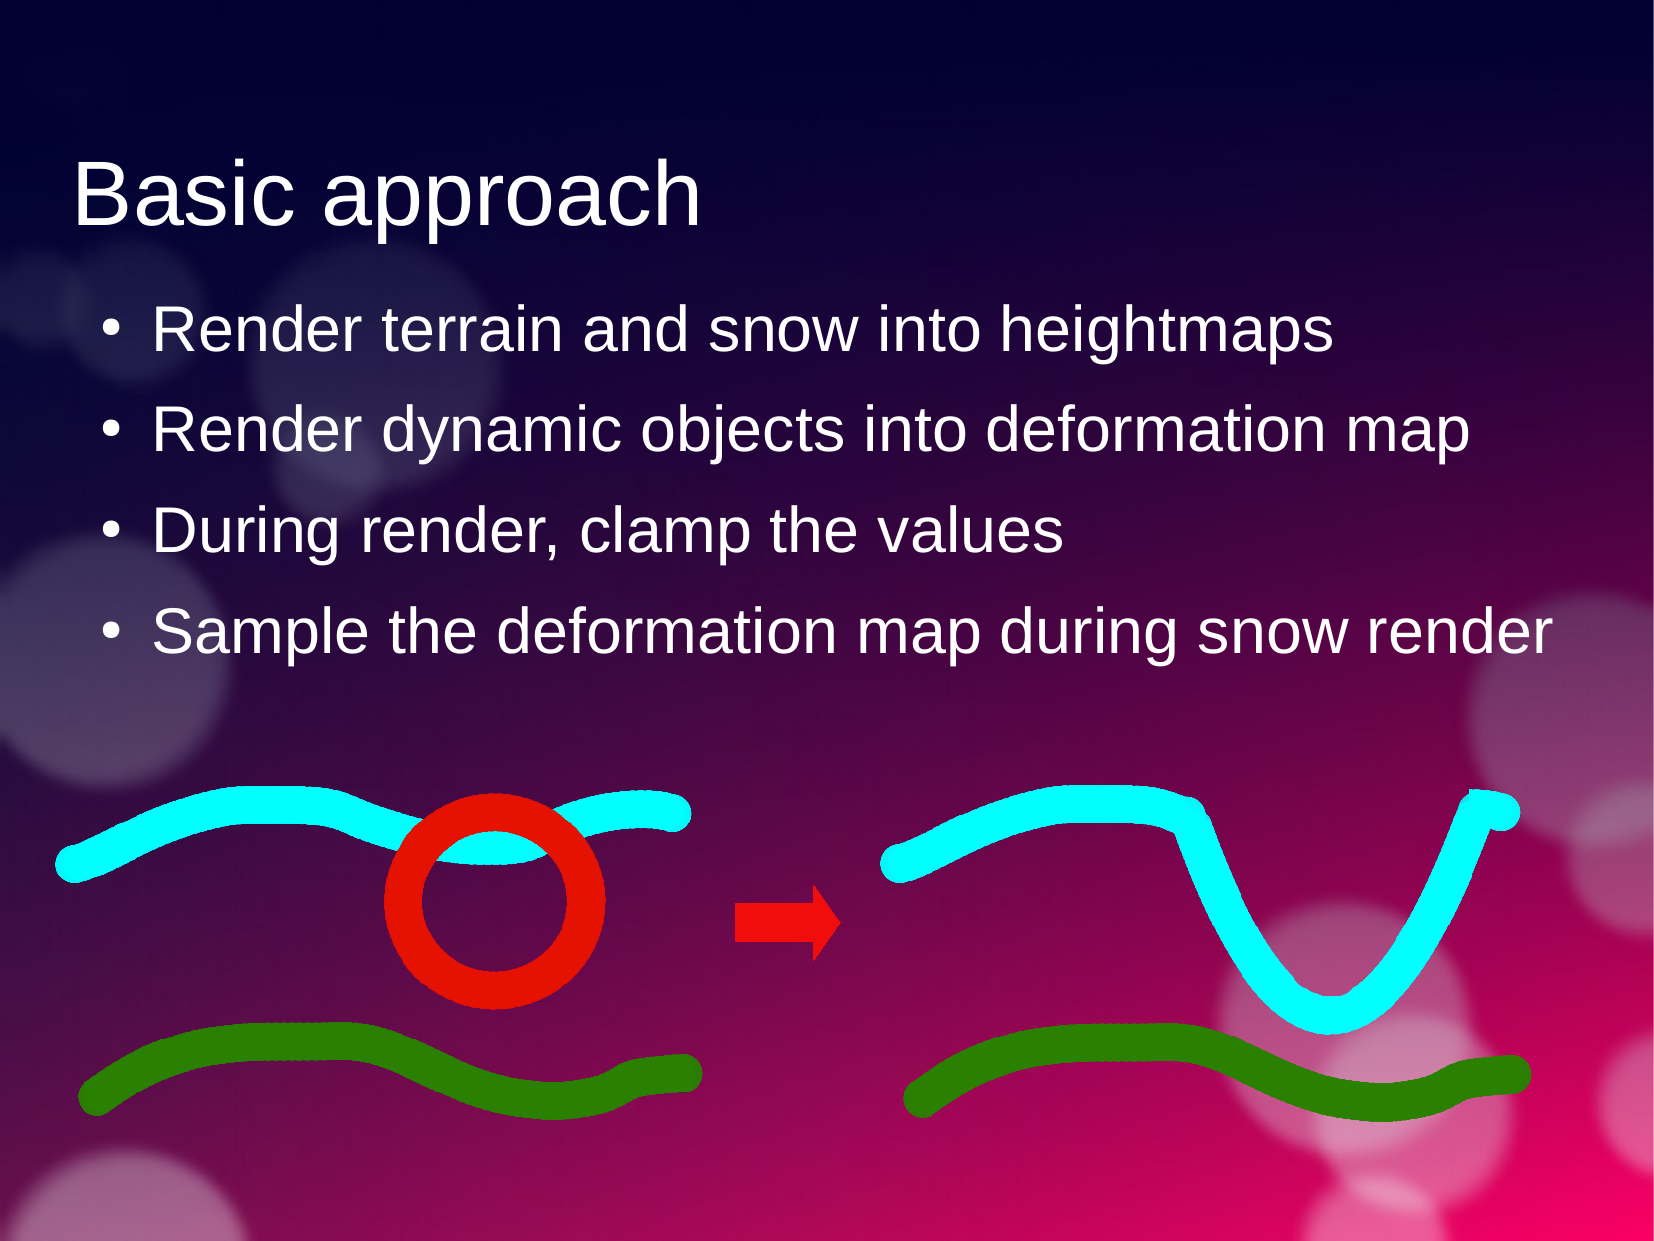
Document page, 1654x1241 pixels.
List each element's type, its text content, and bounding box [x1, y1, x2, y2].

picture [0, 0, 1654, 1241]
text_box [735, 885, 841, 961]
list Render terrain and snow into heightmaps Render dynamic objects into deformation map During render, clamp the values Sample the deformation map during snow render [82, 292, 1571, 736]
title Basic approach [71, 90, 1561, 298]
